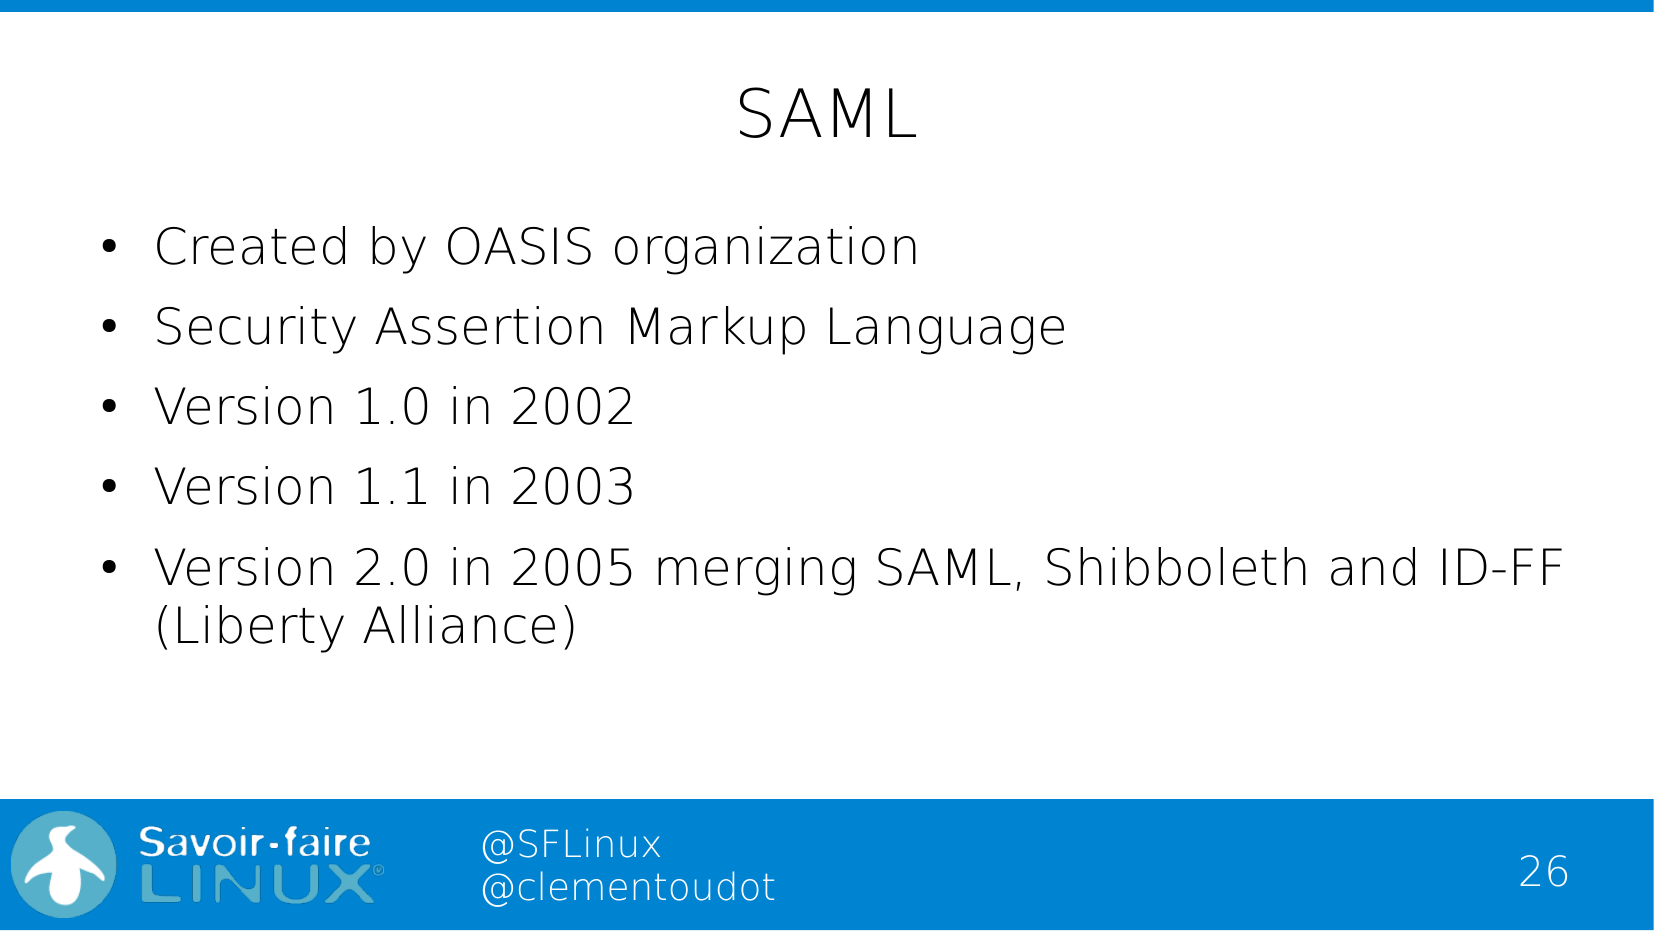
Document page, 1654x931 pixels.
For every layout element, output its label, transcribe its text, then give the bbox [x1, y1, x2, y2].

title SAML [82, 37, 1571, 193]
list Created by OASIS organization Security Assertion Markup Language Version 1.0 in 2002 Version 1.1 in 2003 Version 2.0 in 2005 merging SAML, Shibboleth and ID-FF (Liberty Alliance) [82, 217, 1571, 758]
picture [11, 811, 384, 918]
